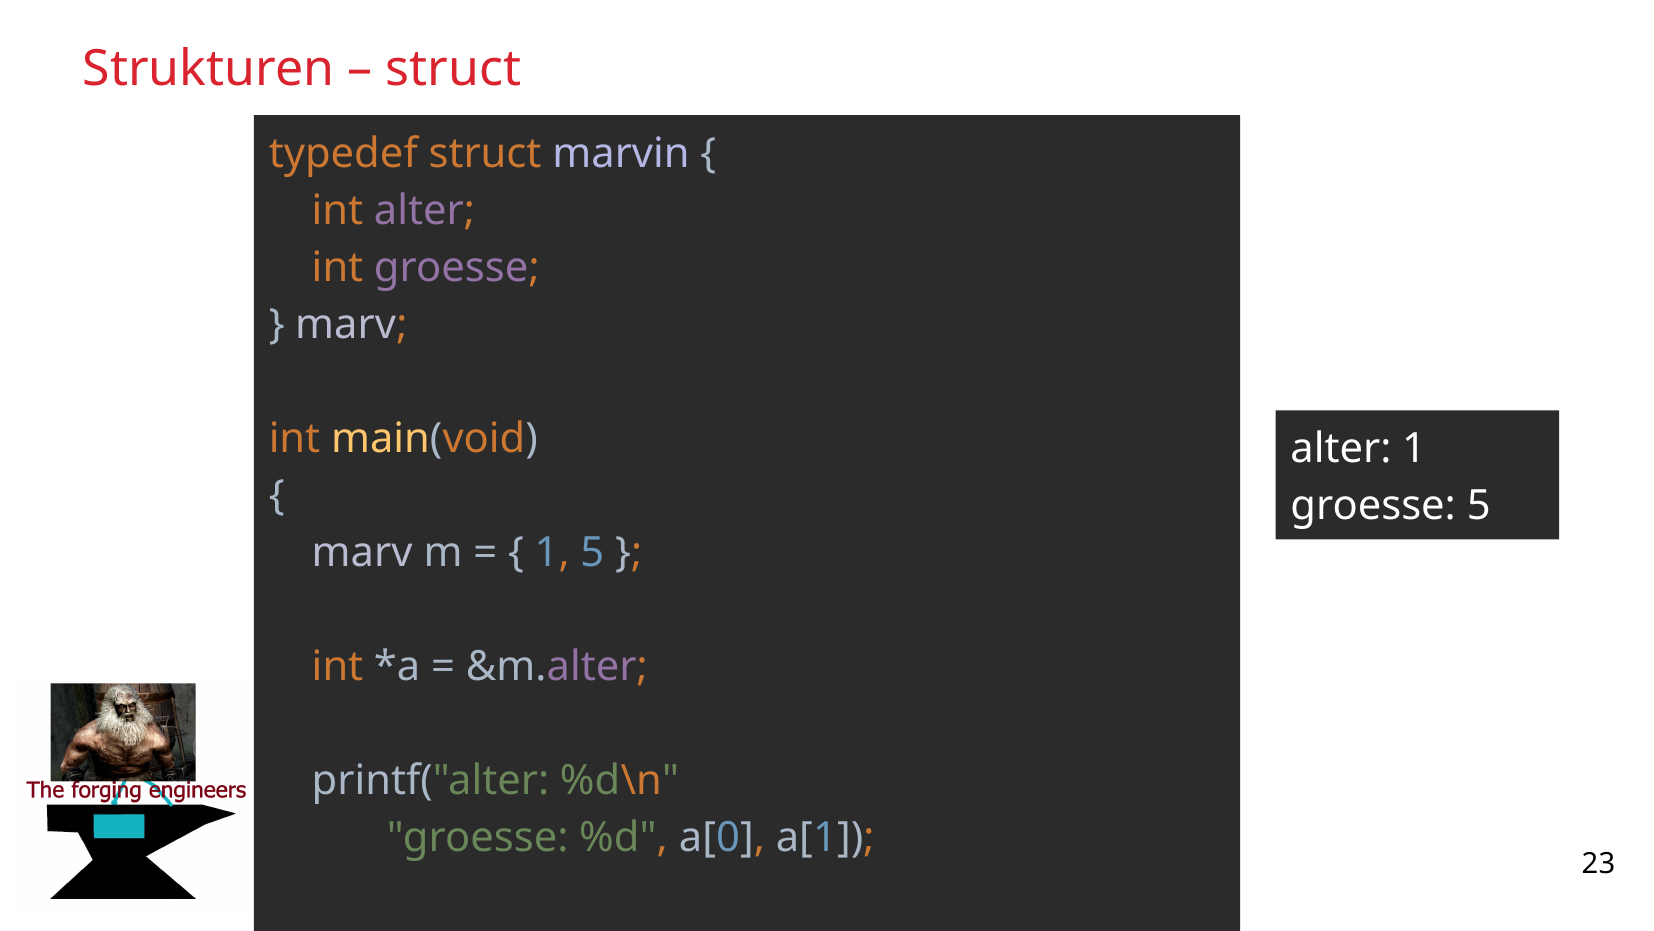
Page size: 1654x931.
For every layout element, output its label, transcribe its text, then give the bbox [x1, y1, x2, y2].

picture [17, 679, 253, 916]
title Strukturen – struct [82, 37, 1571, 95]
text_box typedef struct marvin { int alter; int groesse; } marv; int main(void) { marv m = { 1, 5 }; int *a = &m.alter; printf("alter: %d\n" "groesse: %d", a[0], a[1]); return 0; } [253, 115, 1241, 886]
text_box alter: 1 groesse: 5 [1275, 410, 1560, 520]
